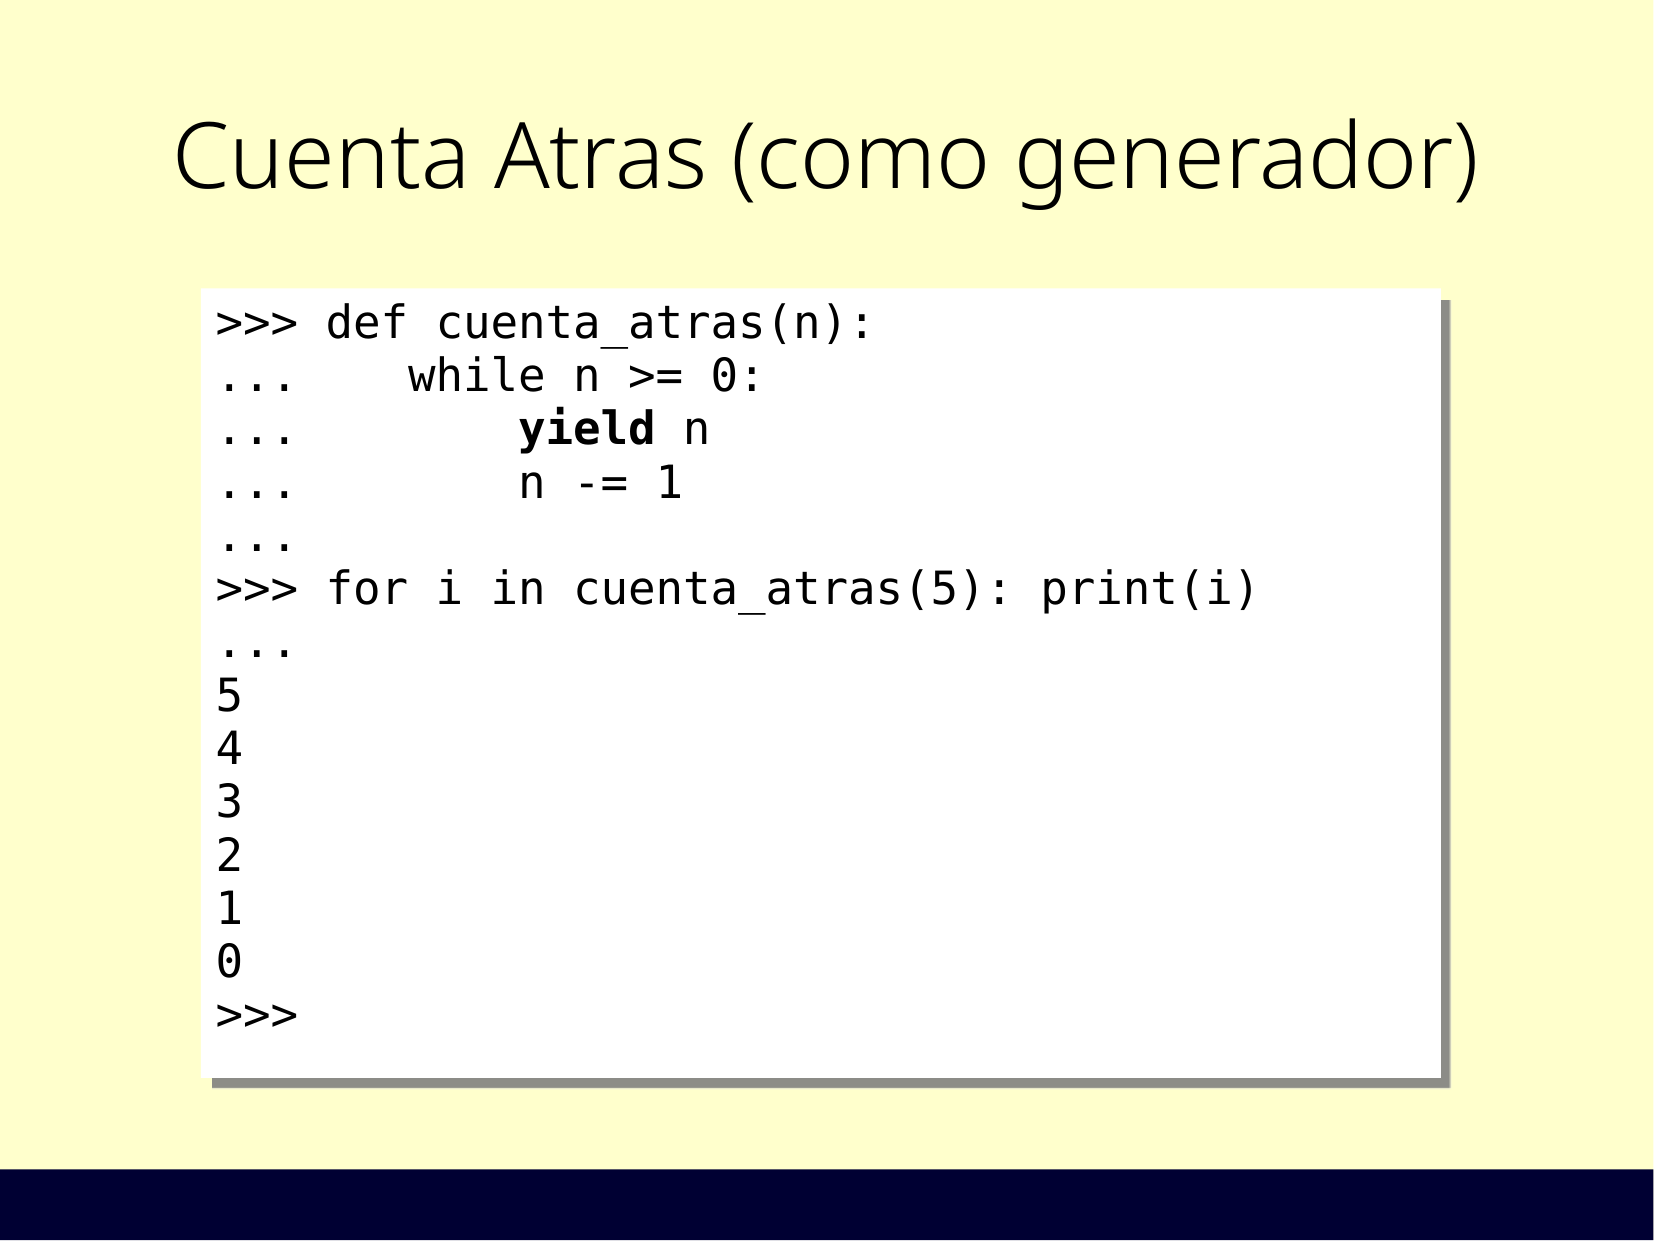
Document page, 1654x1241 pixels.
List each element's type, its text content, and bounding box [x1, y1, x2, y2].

title Cuenta Atras (como generador) [82, 49, 1571, 257]
text_box >>> def cuenta_atras(n): ... while n >= 0: ... yield n ... n -= 1 ... >>> for i in cuenta_atras(5): print(i) ... 5 4 3 2 1 0 >>> [200, 288, 1441, 1078]
